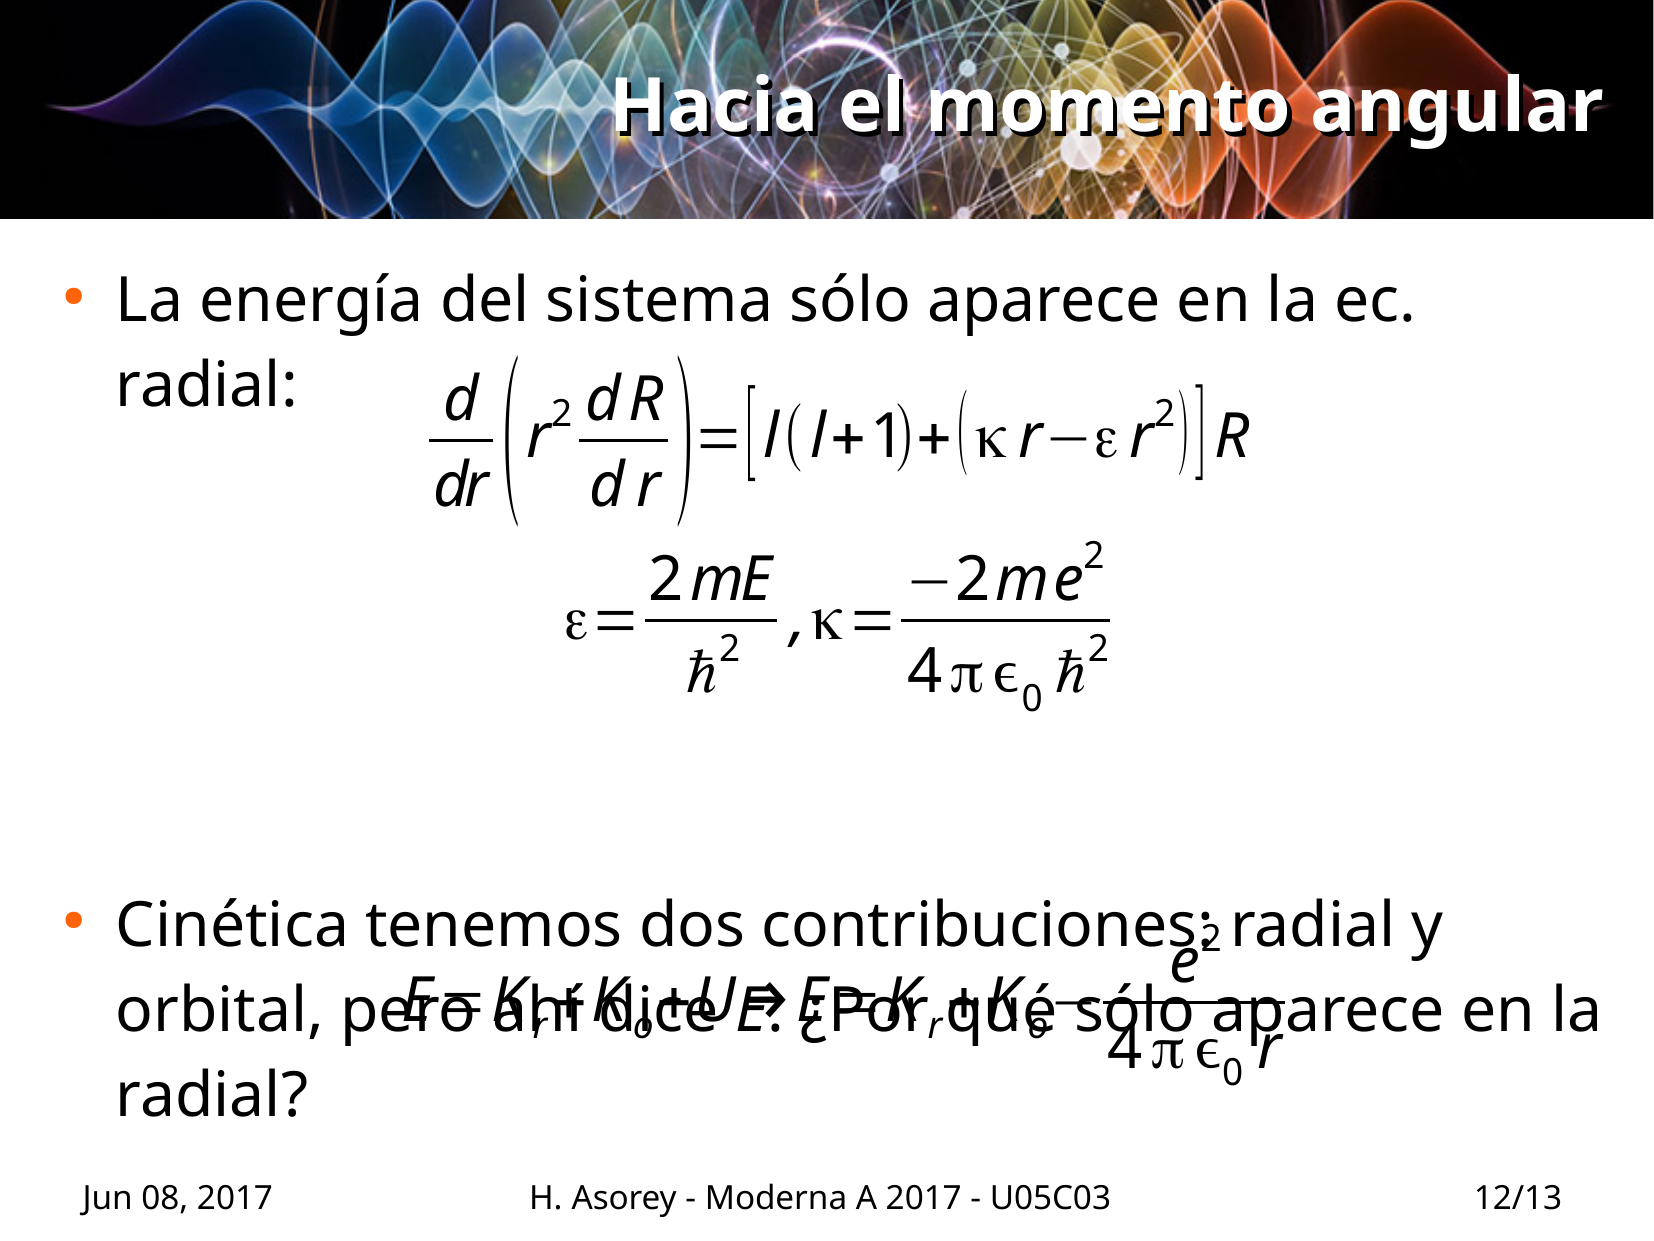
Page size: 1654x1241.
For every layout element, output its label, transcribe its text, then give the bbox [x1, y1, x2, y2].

chart [420, 351, 1257, 721]
title Hacia el momento angular [45, 15, 1606, 191]
picture [0, 0, 1654, 219]
list La energía del sistema sólo aparece en la ec. radial: Cinética tenemos dos contribuciones: radial y orbital, pero ahí dice E. ¿Por qué sólo aparece en la radial? [45, 255, 1606, 1156]
chart [393, 915, 1294, 1096]
